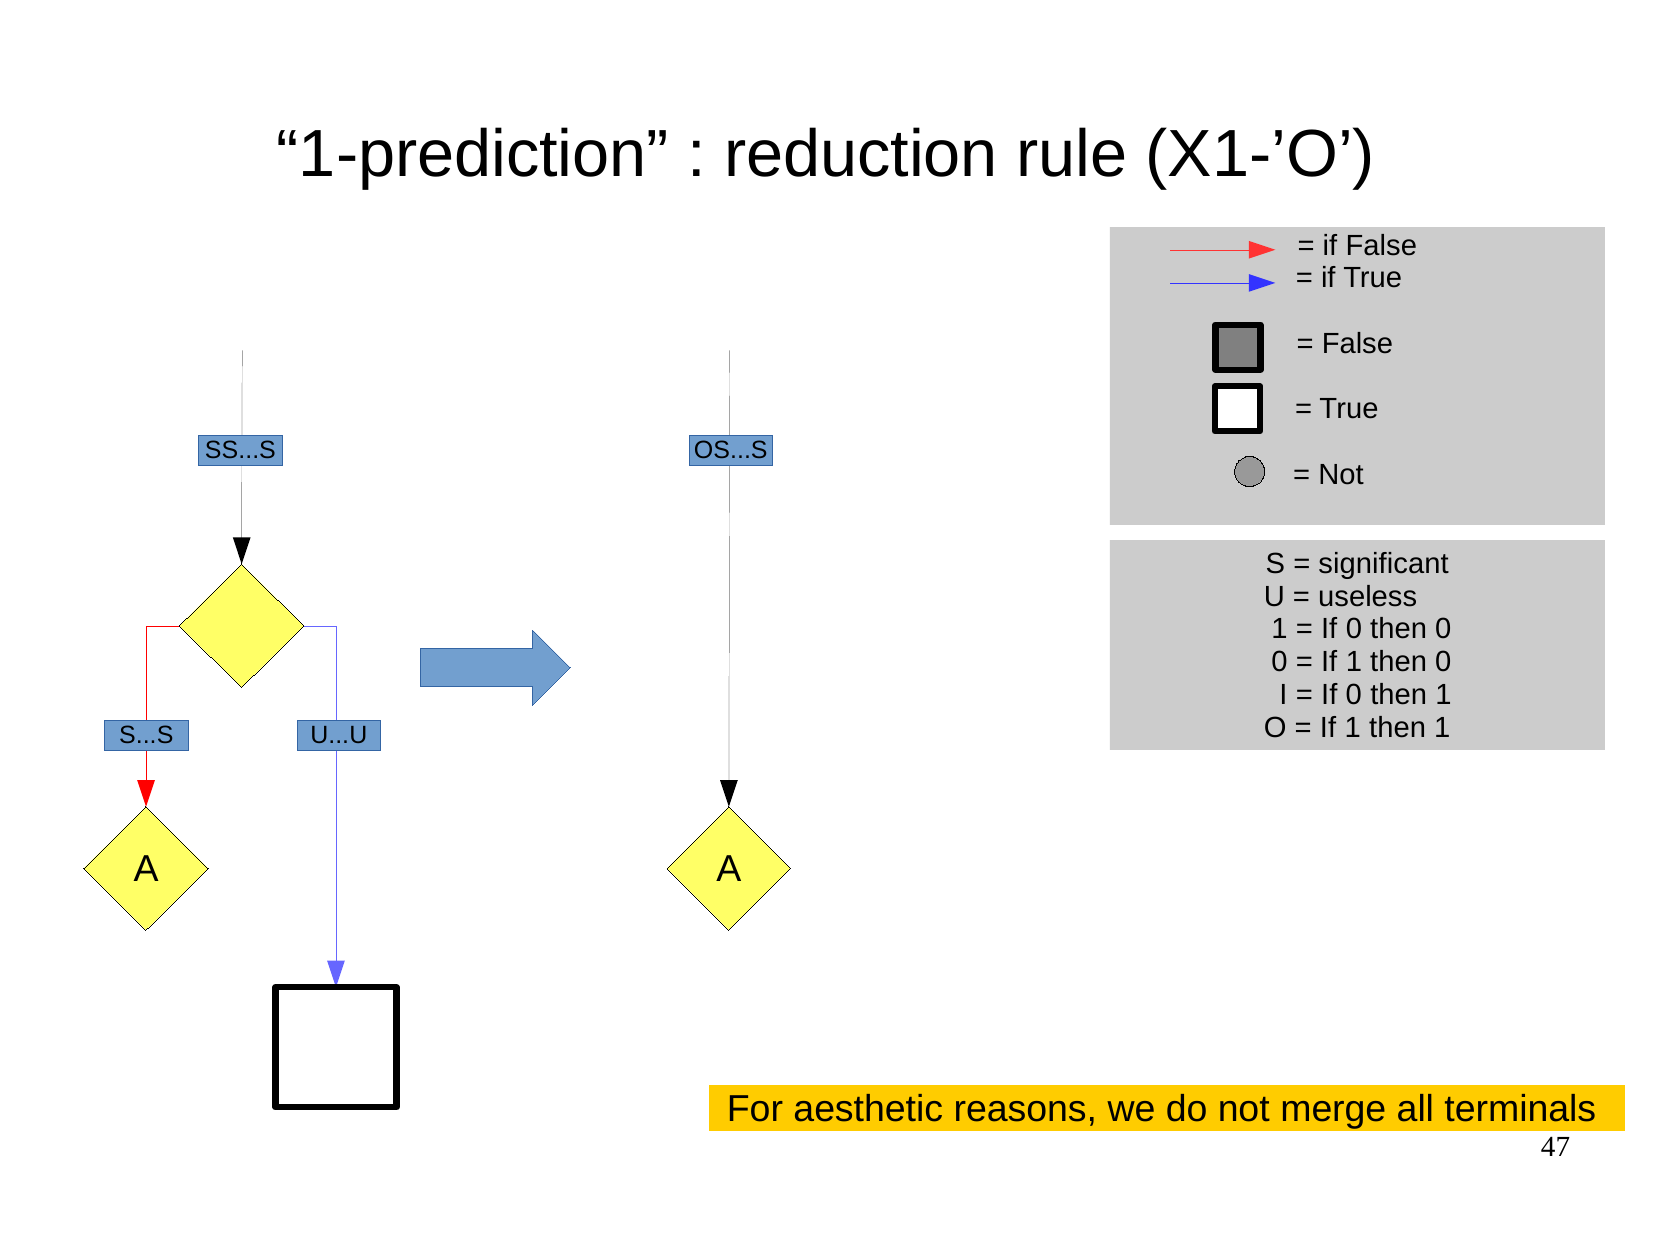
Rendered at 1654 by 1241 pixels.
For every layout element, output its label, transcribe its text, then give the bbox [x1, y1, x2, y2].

text_box [179, 563, 304, 688]
text_box S = significant U = useless 1 = If 0 then 0 0 = If 1 then 0 I = If 0 then 1 O = If 1 then 1 [1109, 540, 1605, 750]
text_box [420, 630, 571, 706]
text_box S...S [104, 720, 189, 751]
text_box [275, 987, 397, 1108]
text_box For aesthetic reasons, we do not merge all terminals [709, 1085, 1625, 1131]
text_box SS...S [198, 435, 283, 466]
text_box A [667, 806, 791, 931]
text_box U...U [297, 720, 381, 751]
text_box [1215, 386, 1261, 432]
text_box A [83, 806, 209, 931]
text_box [1234, 456, 1265, 487]
text_box = if False = if True = False = True = Not [1109, 227, 1605, 525]
title “1-prediction” : reduction rule (X1-’O’) [82, 49, 1571, 257]
text_box [1215, 324, 1261, 370]
text_box OS...S [689, 435, 773, 466]
